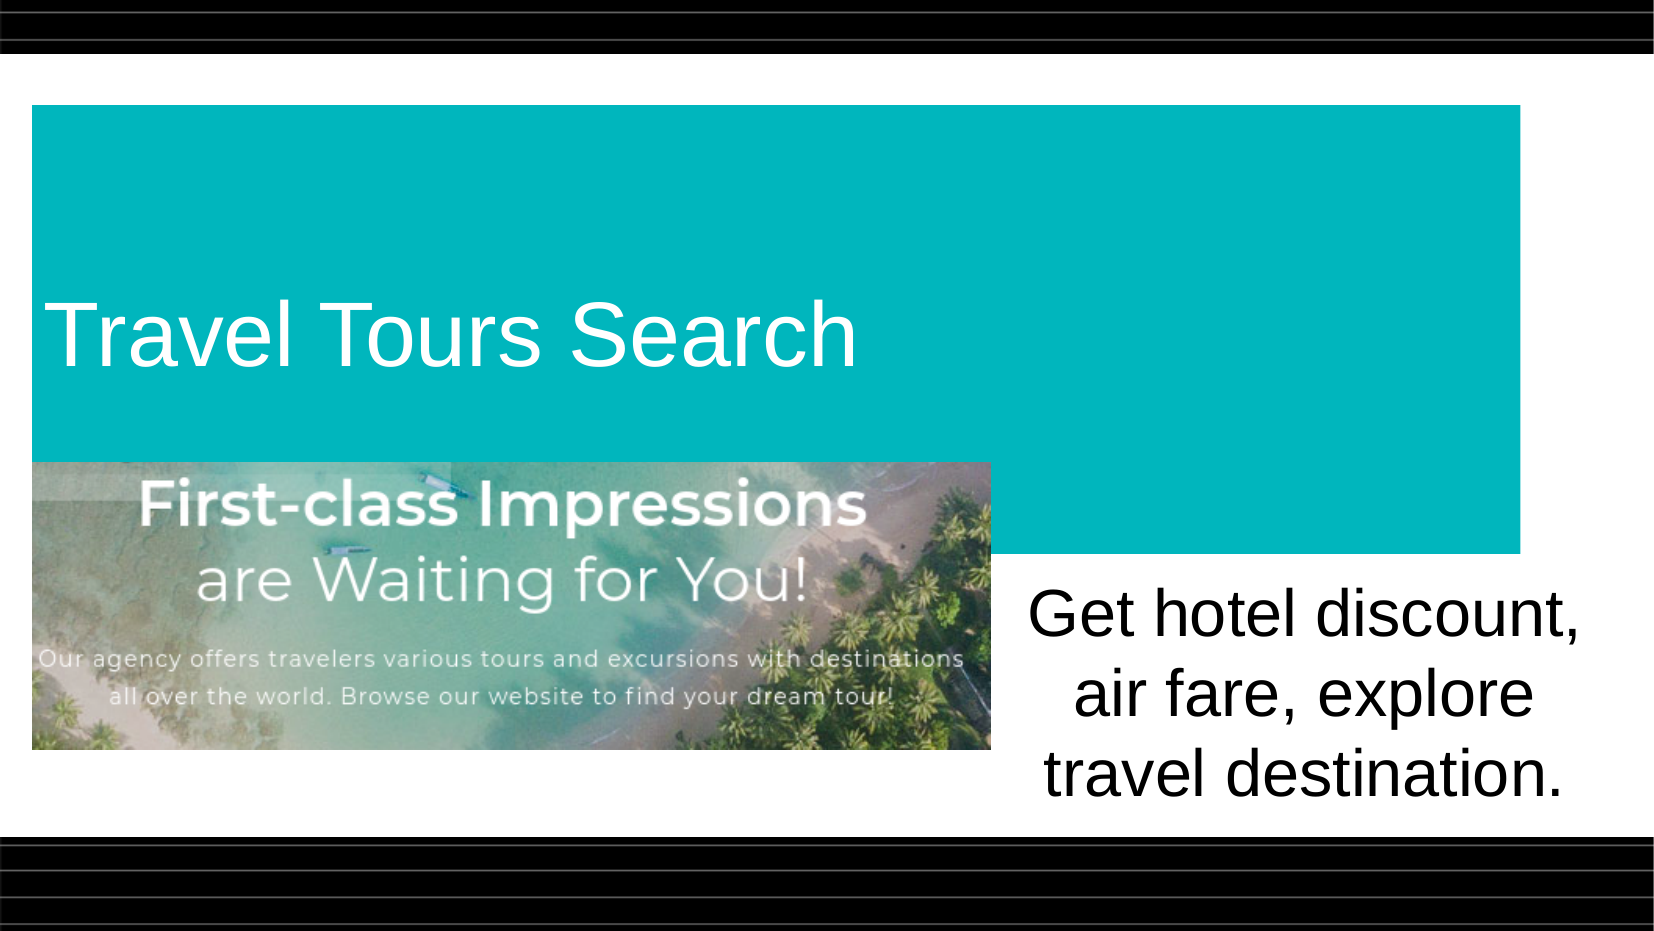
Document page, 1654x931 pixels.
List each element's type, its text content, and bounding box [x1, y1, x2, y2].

subtitle Get hotel discount, air fare, explore travel destination. [1005, 570, 1606, 870]
title Travel Tours Search [32, 105, 1521, 554]
picture [32, 462, 991, 751]
